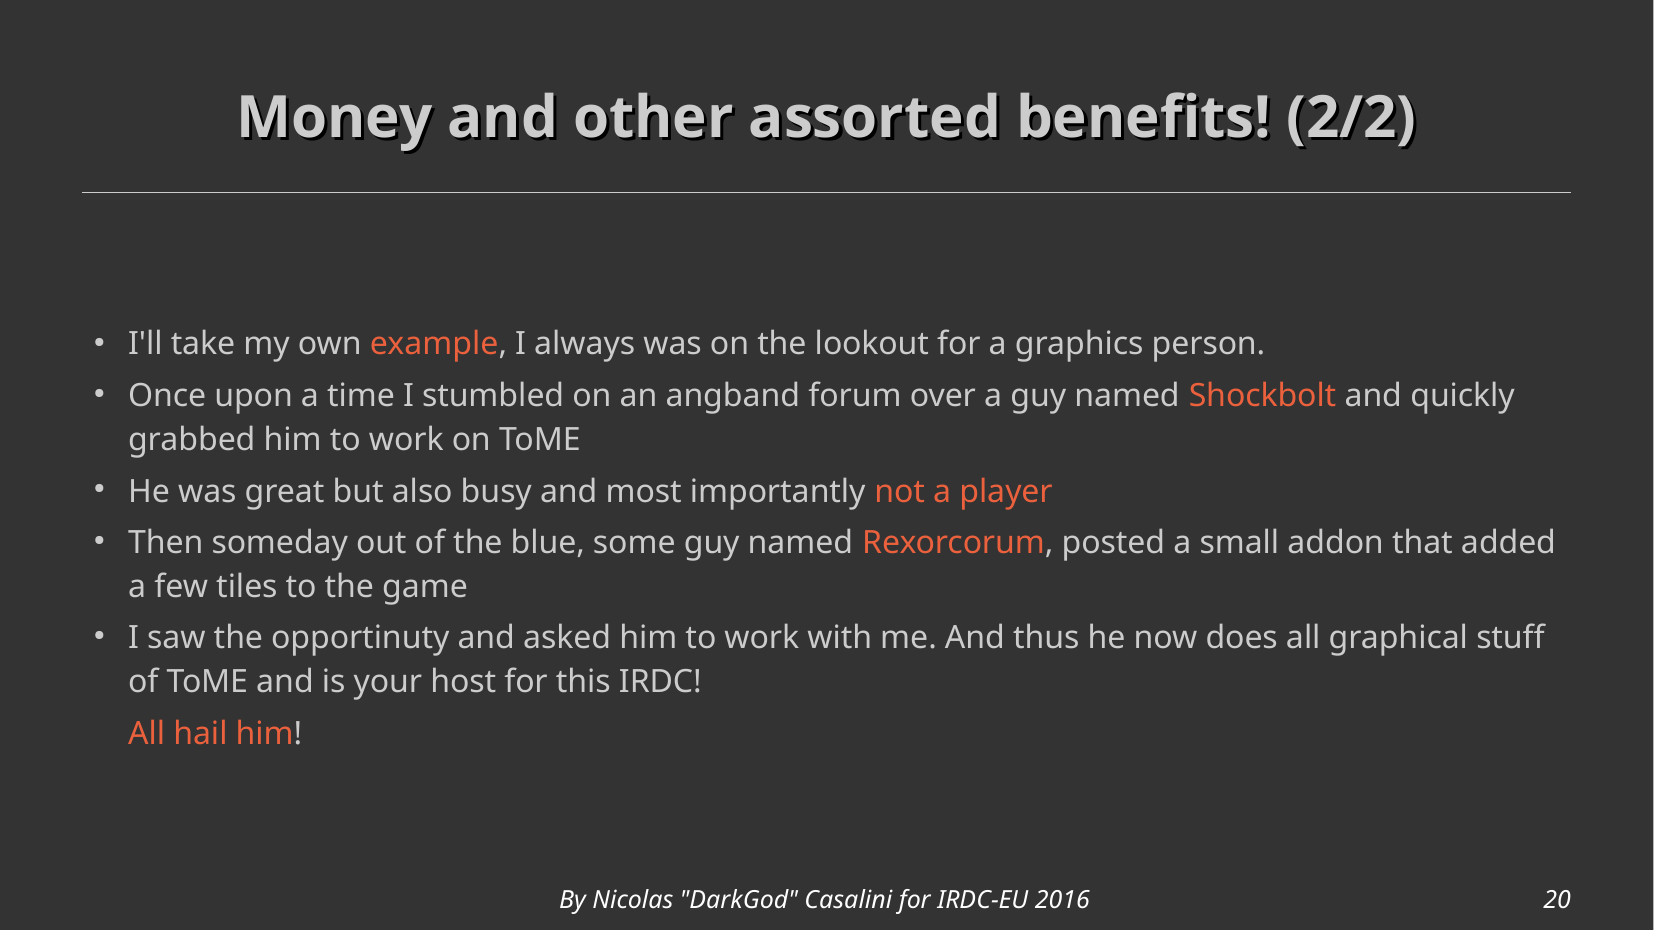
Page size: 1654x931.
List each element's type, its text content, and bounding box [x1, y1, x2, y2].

title Money and other assorted benefits! (2/2) [82, 37, 1571, 193]
list I'll take my own example, I always was on the lookout for a graphics person. Once upon a time I stumbled on an angband forum over a guy named Shockbolt and quickly grabbed him to work on ToME He was great but also busy and most importantly not a player Then someday out of the blue, some guy named Rexorcorum, posted a small addon that added a few tiles to the game I saw the opportinuty and asked him to work with me. And thus he now does all graphical stuff of ToME and is your host for this IRDC! All hail him! [82, 217, 1571, 757]
